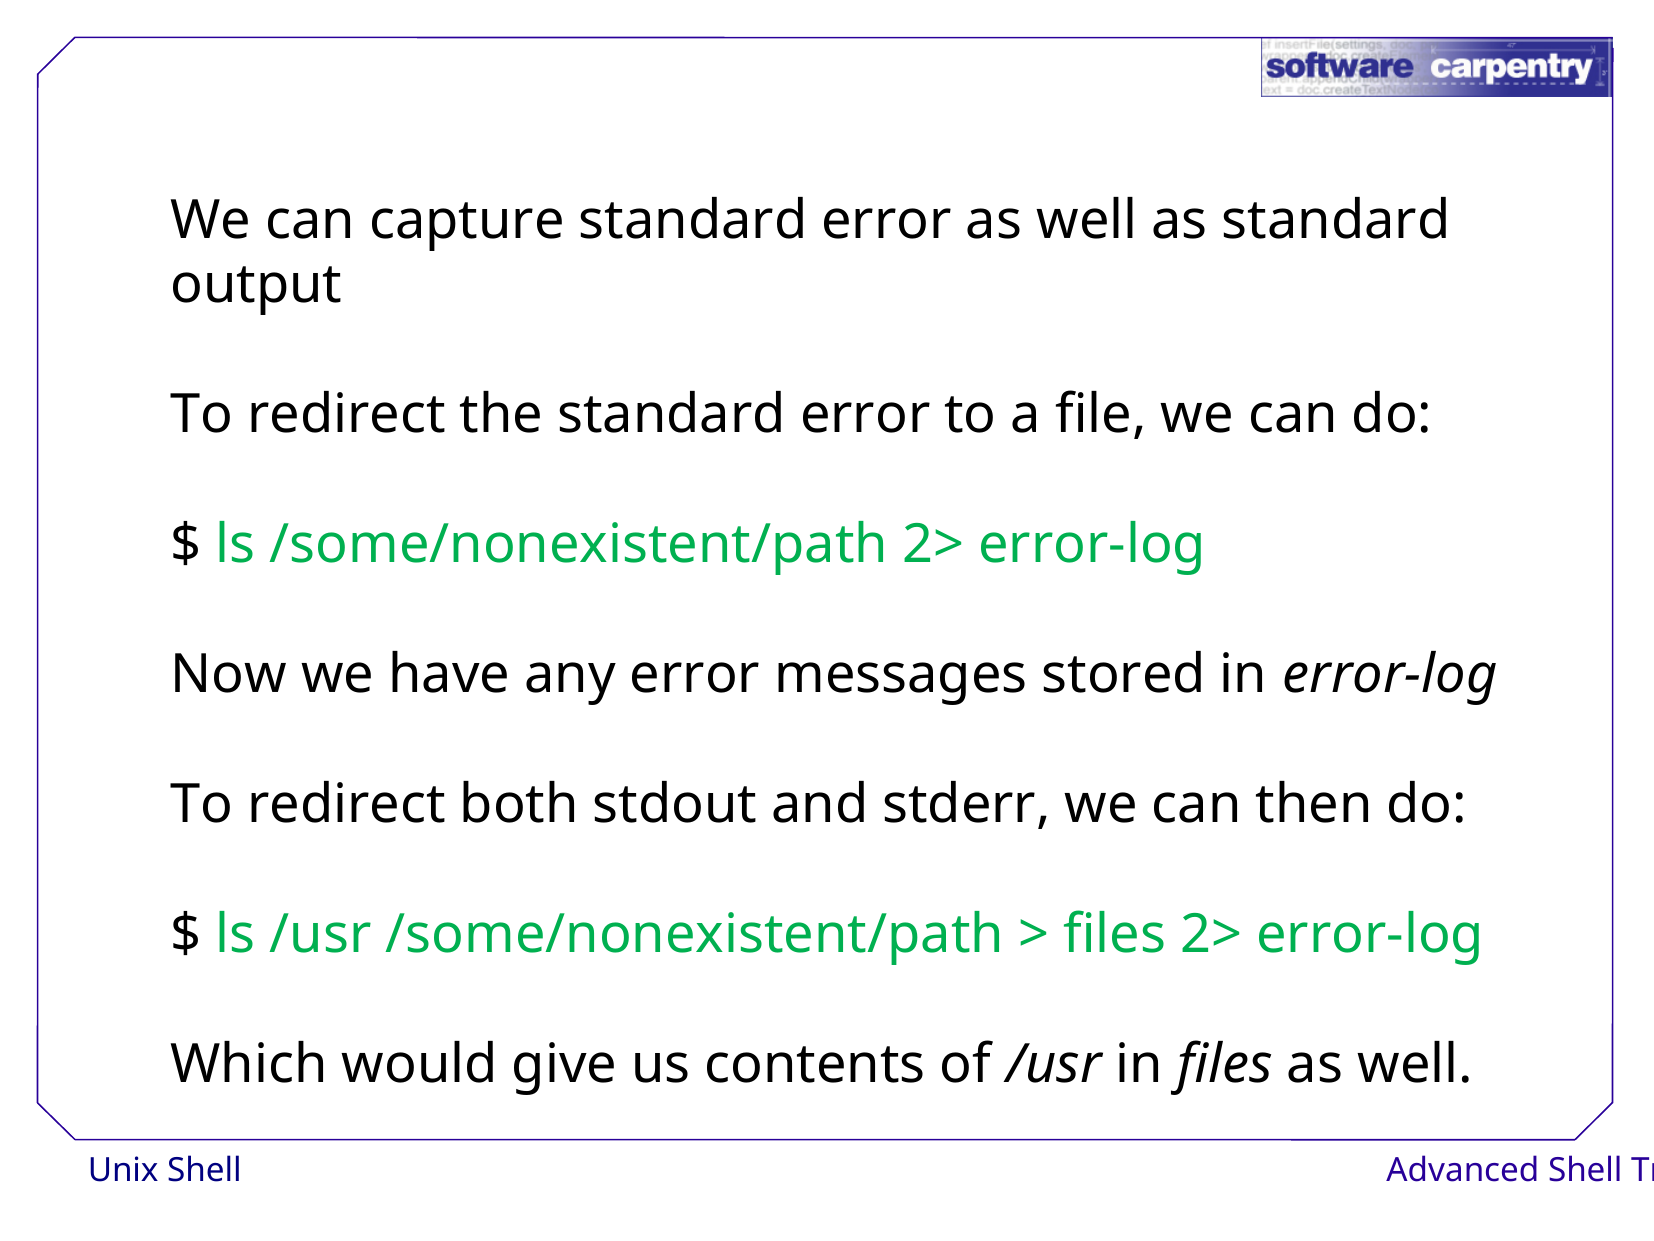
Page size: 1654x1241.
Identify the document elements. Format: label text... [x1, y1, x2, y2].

picture [1261, 39, 1613, 97]
text_box We can capture standard error as well as standard output To redirect the standard error to a file, we can do: $ ls /some/nonexistent/path 2> error-log Now we have any error messages stored in error-log To redirect both stdout and stderr, we can then do: $ ls /usr /some/nonexistent/path > files 2> error-log Which would give us contents of /usr in files as well. [155, 176, 1593, 1102]
